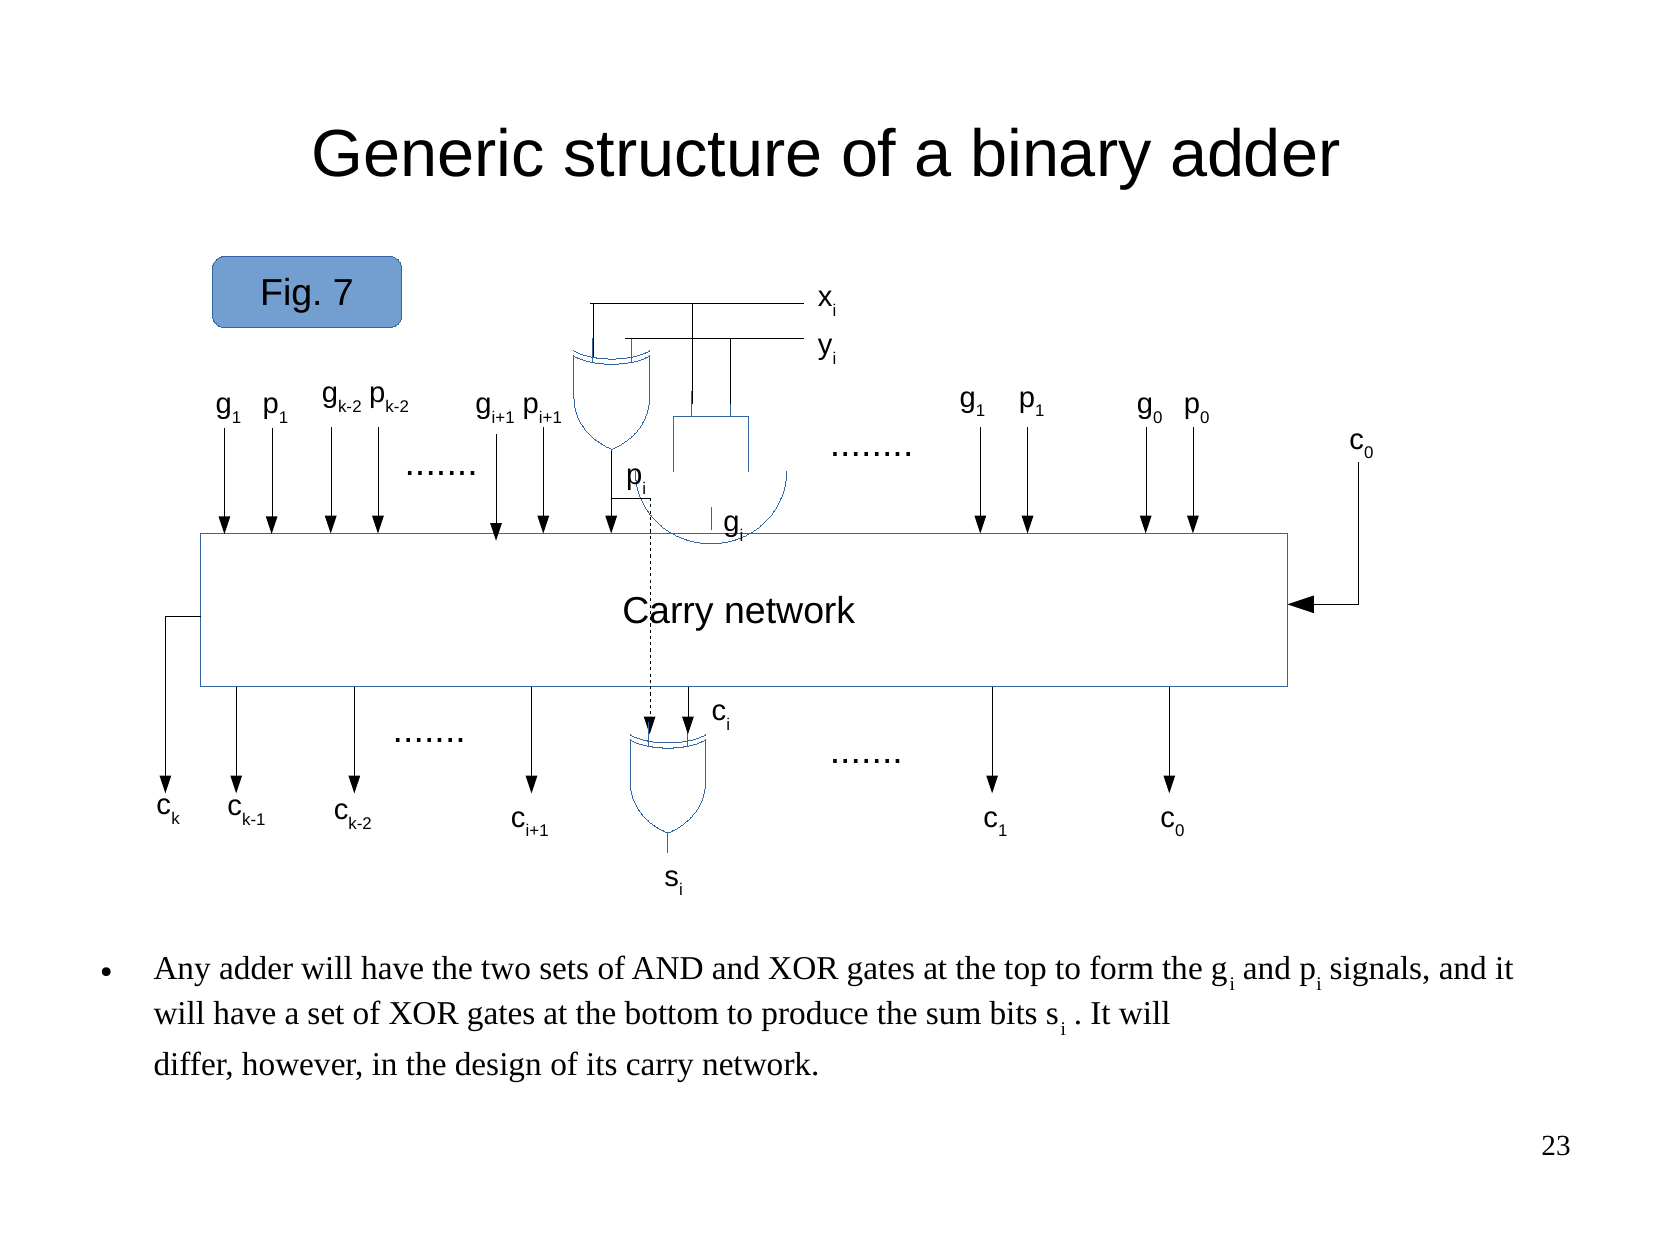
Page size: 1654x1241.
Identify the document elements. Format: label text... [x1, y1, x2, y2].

text_box ....... [497, 435, 508, 492]
text_box gk-2 [307, 368, 354, 424]
list Any adder will have the two sets of AND and XOR gates at the top to form the gi and pi signals, and it will have a set of XOR gates at the bottom to produce the sum bits si . It will differ, however, in the design of its carry network. [82, 256, 1571, 1158]
text_box c1 [968, 793, 1040, 848]
title Generic structure of a binary adder [82, 49, 1571, 256]
text_box c0 [1145, 793, 1217, 848]
text_box si [649, 852, 709, 907]
text_box Carry network [200, 533, 1288, 687]
text_box g1 [944, 373, 1003, 428]
text_box p0 [1169, 379, 1229, 435]
text_box c0 [1334, 415, 1406, 470]
text_box pi+1 [507, 379, 579, 435]
text_box ....... [389, 434, 496, 492]
text_box ck-2 [318, 785, 390, 841]
text_box ....... [377, 701, 497, 758]
text_box ci [696, 686, 756, 742]
text_box ci+1 [496, 793, 567, 848]
text_box p1 [248, 379, 308, 435]
text_box g1 [200, 379, 248, 435]
text_box xi [803, 272, 863, 320]
text_box ck-1 [212, 781, 284, 837]
text_box gi+1 [460, 379, 507, 435]
text_box yi [803, 320, 863, 376]
text_box ck [141, 780, 213, 836]
text_box p1 [1003, 373, 1063, 428]
text_box Fig. 7 [212, 256, 402, 328]
text_box gi [708, 498, 768, 553]
text_box ........ [814, 415, 934, 473]
text_box g0 [1122, 379, 1169, 435]
text_box pk-2 [354, 368, 426, 424]
text_box pi [611, 450, 674, 506]
text_box ....... [814, 722, 934, 780]
